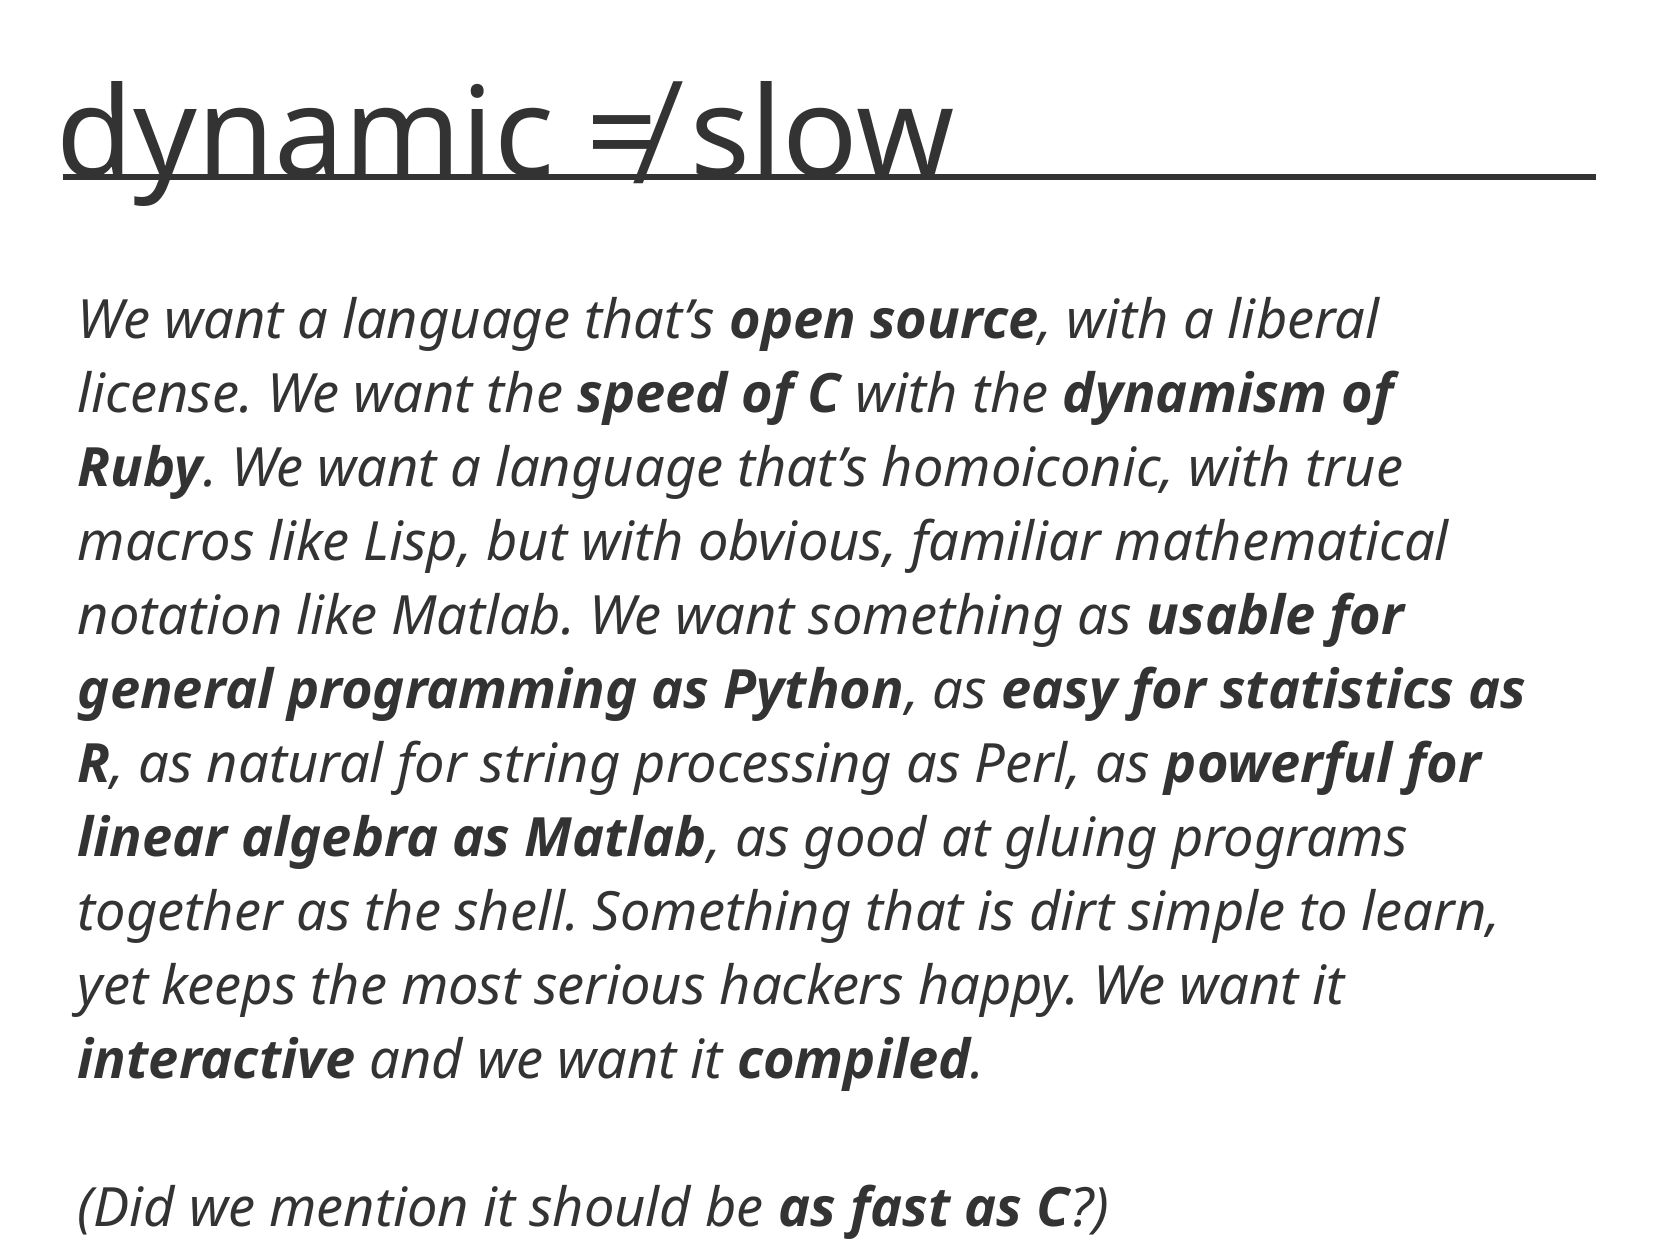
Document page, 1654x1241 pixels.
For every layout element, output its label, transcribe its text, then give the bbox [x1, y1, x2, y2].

title dynamic ≠ slow [56, 24, 1546, 232]
text_box We want a language that’s open source, with a liberal license. We want the speed of C with the dynamism of Ruby. We want a language that’s homoiconic, with true macros like Lisp, but with obvious, familiar mathematical notation like Matlab. We want something as usable for general programming as Python, as easy for statistics as R, as natural for string processing as Perl, as powerful for linear algebra as Matlab, as good at gluing programs together as the shell. Something that is dirt simple to learn, yet keeps the most serious hackers happy. We want it interactive and we want it compiled. (Did we mention it should be as fast as C?) – http://julialang.org/blog/2012/02/why-we-created-julia/ [63, 272, 1552, 1051]
